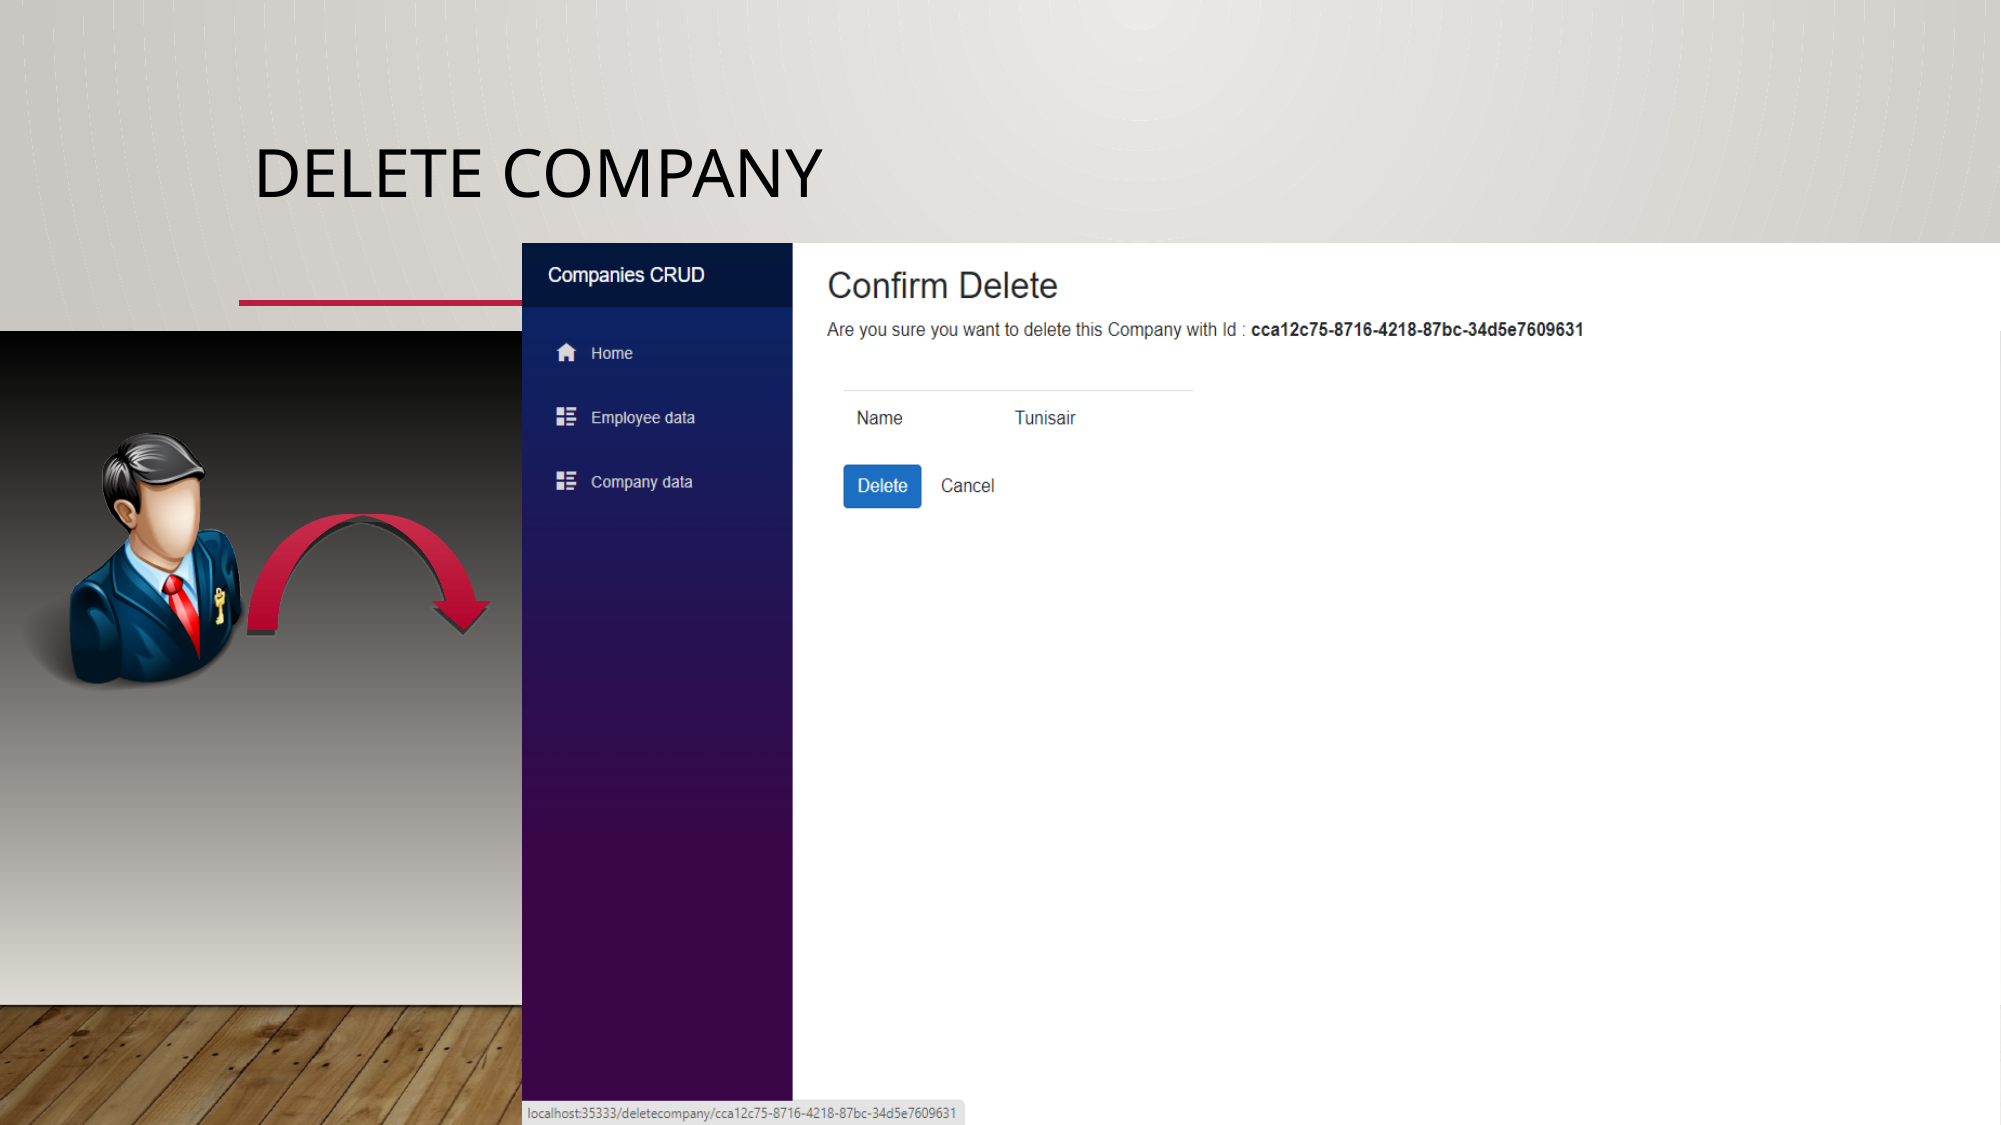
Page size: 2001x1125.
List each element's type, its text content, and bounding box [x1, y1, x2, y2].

title Delete Company [238, 131, 1814, 305]
picture [522, 243, 2000, 1125]
picture [0, 430, 265, 696]
text_box [247, 514, 491, 631]
